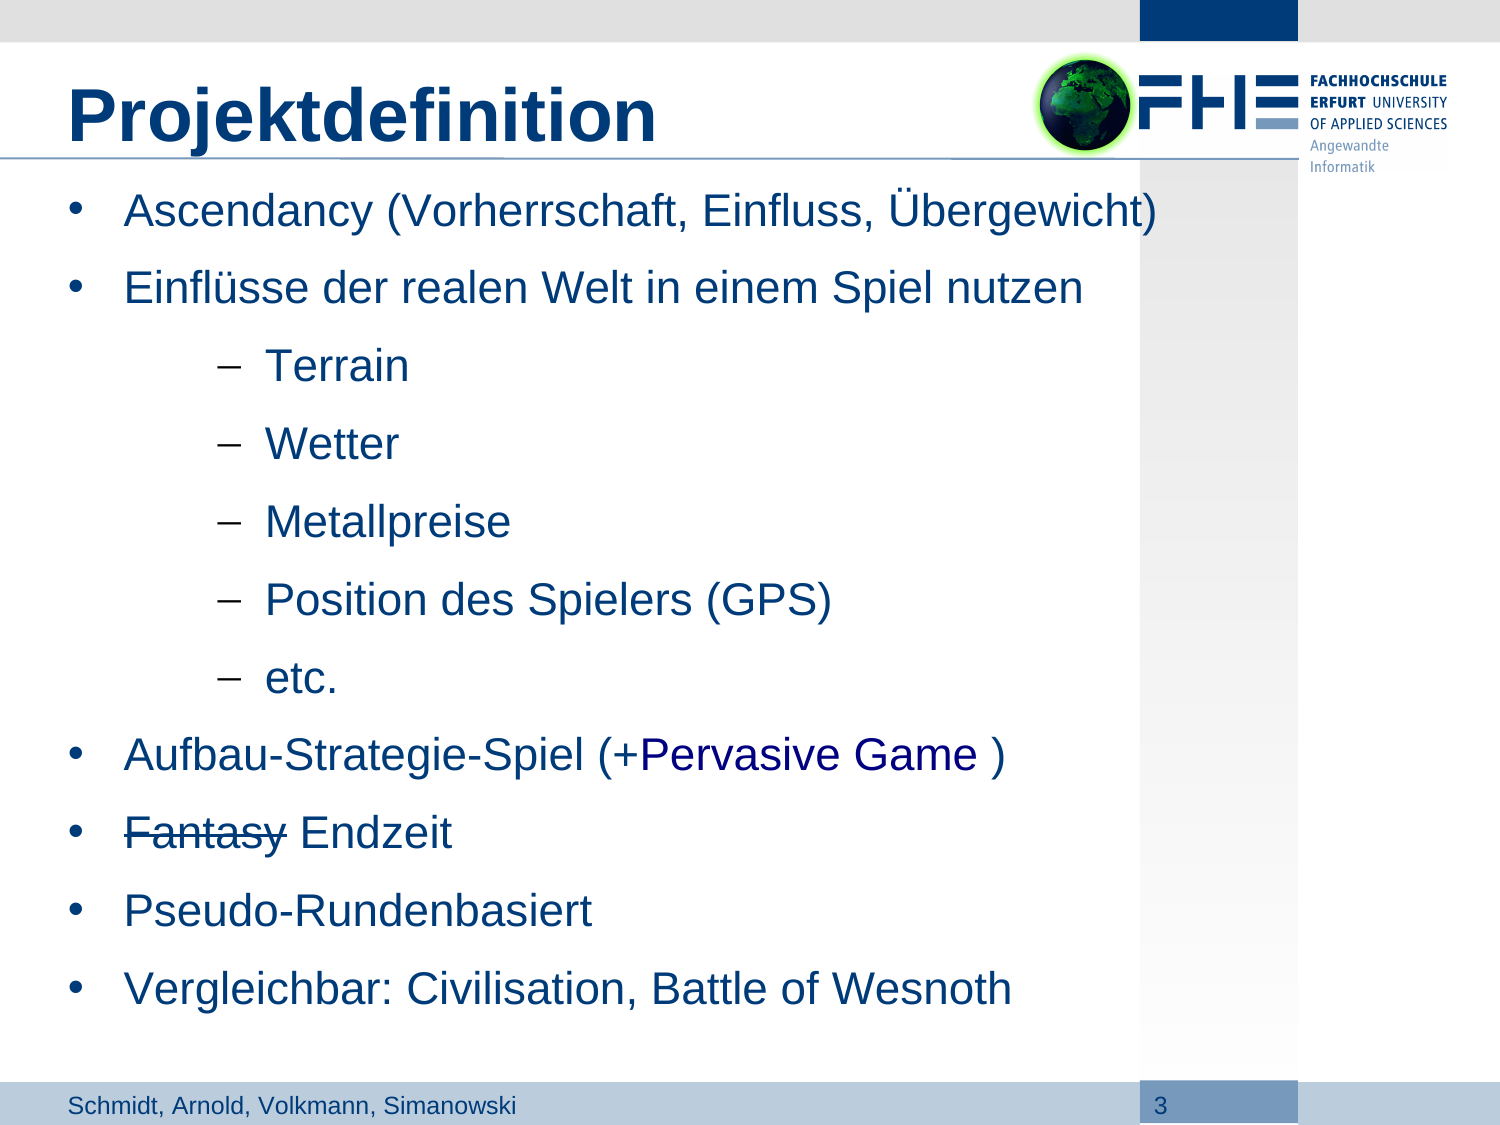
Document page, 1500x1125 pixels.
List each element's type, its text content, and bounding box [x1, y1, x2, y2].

picture [1030, 50, 1140, 58]
picture [1030, 75, 1447, 172]
list Ascendancy (Vorherrschaft, Einfluss, Übergewicht) Einflüsse der realen Welt in einem Spiel nutzen Terrain Wetter Metallpreise Position des Spielers (GPS) etc. Aufbau-Strategie-Spiel (+Pervasive Game ) Fantasy Endzeit Pseudo-Rundenbasiert Vergleichbar: Civilisation, Battle of Wesnoth [53, 172, 1500, 1083]
title Projektdefinition [53, 58, 1140, 142]
